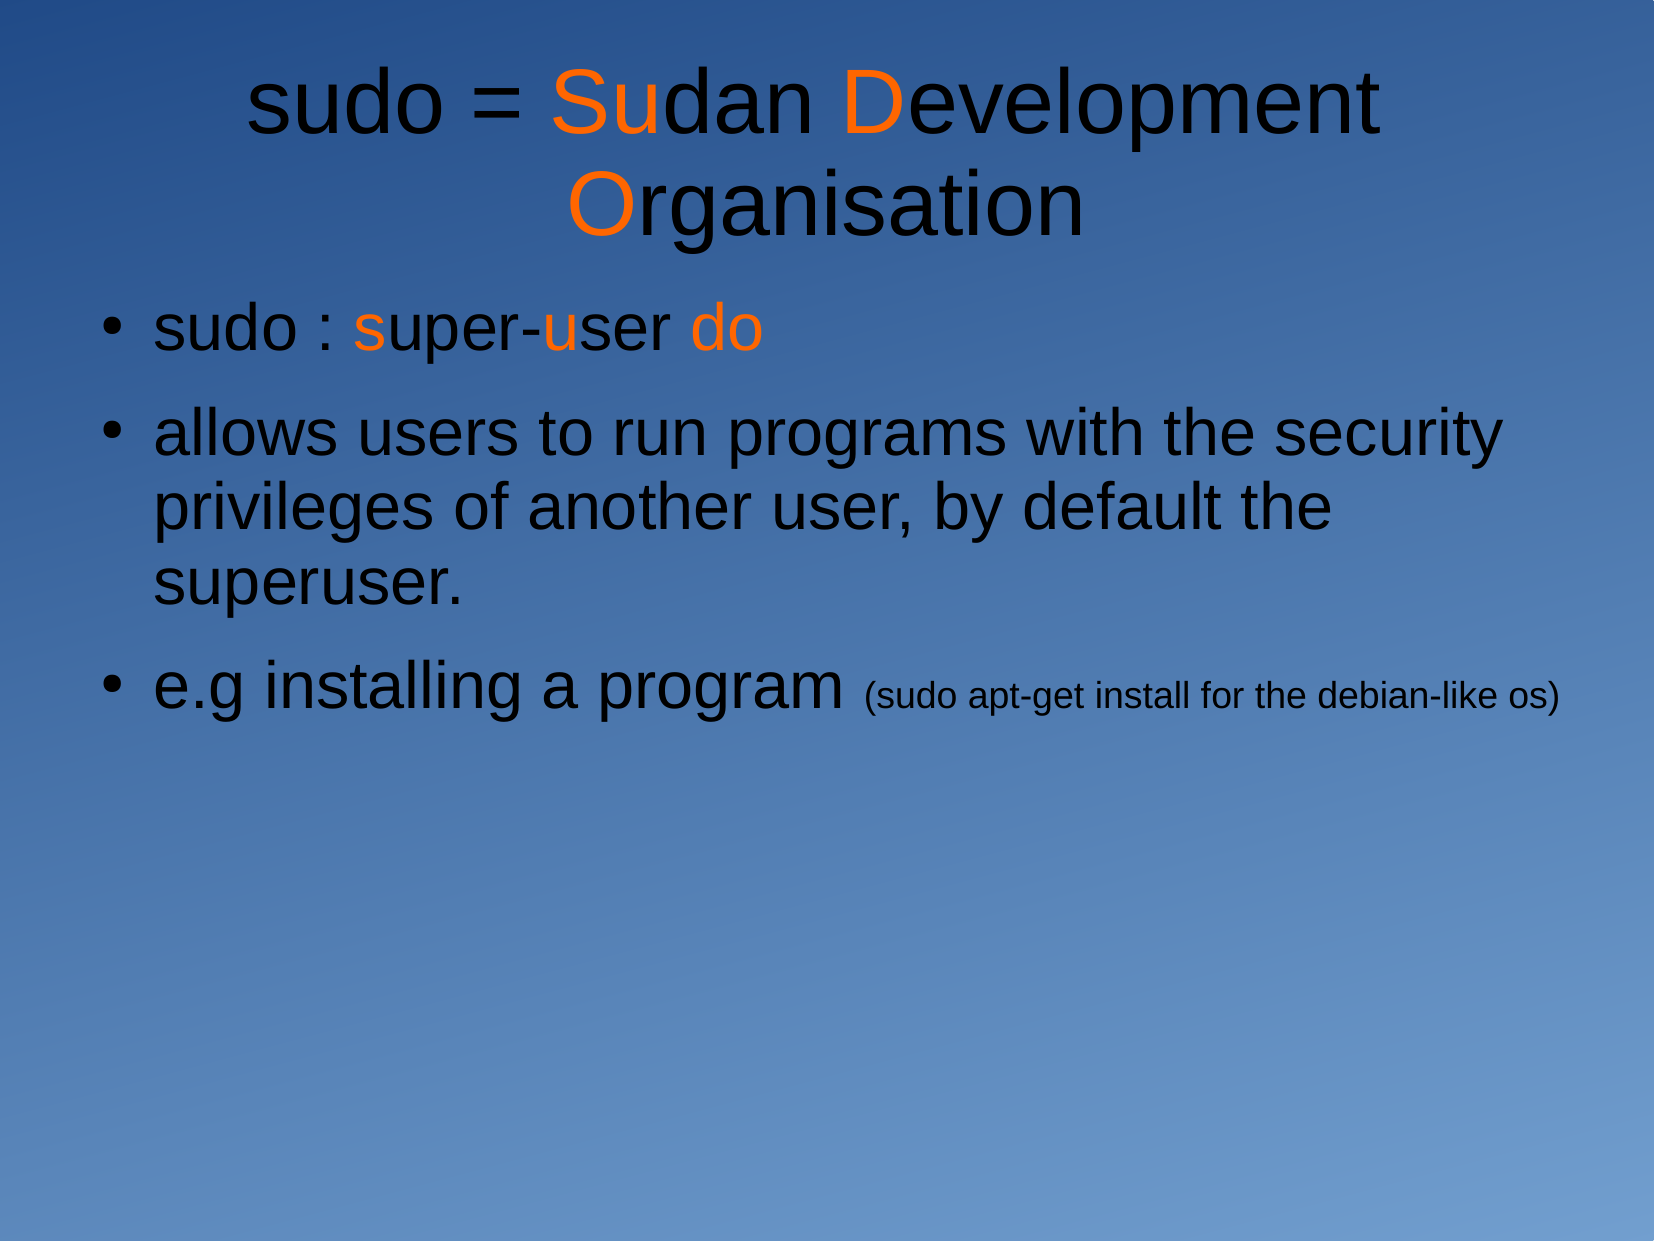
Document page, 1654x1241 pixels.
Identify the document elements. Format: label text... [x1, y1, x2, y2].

list sudo : super-user do allows users to run programs with the security privileges of another user, by default the superuser. e.g installing a program (sudo apt-get install for the debian-like os) [82, 290, 1571, 1010]
title sudo = Sudan Development Organisation [82, 49, 1571, 257]
